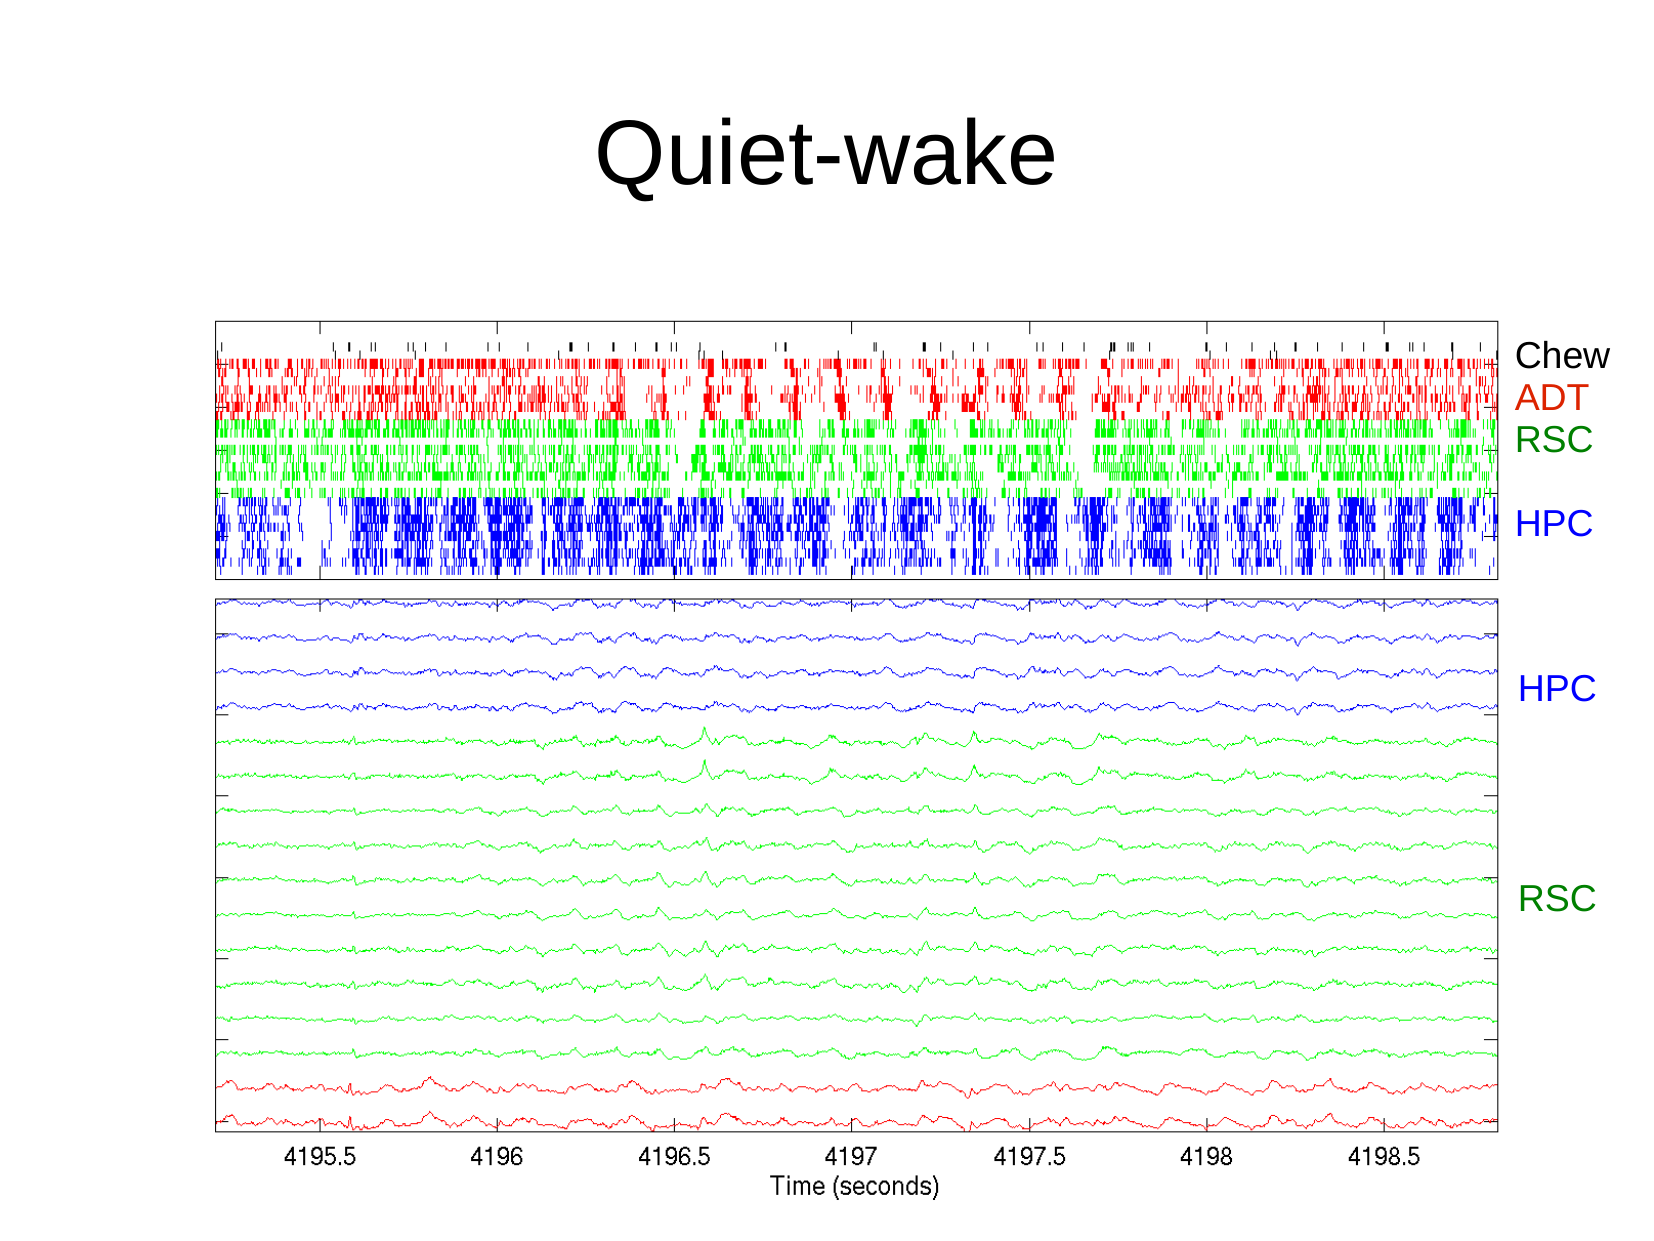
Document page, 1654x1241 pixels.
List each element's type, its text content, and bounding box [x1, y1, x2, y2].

text_box Chew ADT RSC HPC [1500, 327, 1626, 552]
text_box HPC RSC [1503, 660, 1612, 927]
picture [0, 246, 1654, 1241]
title Quiet-wake [82, 49, 1571, 257]
